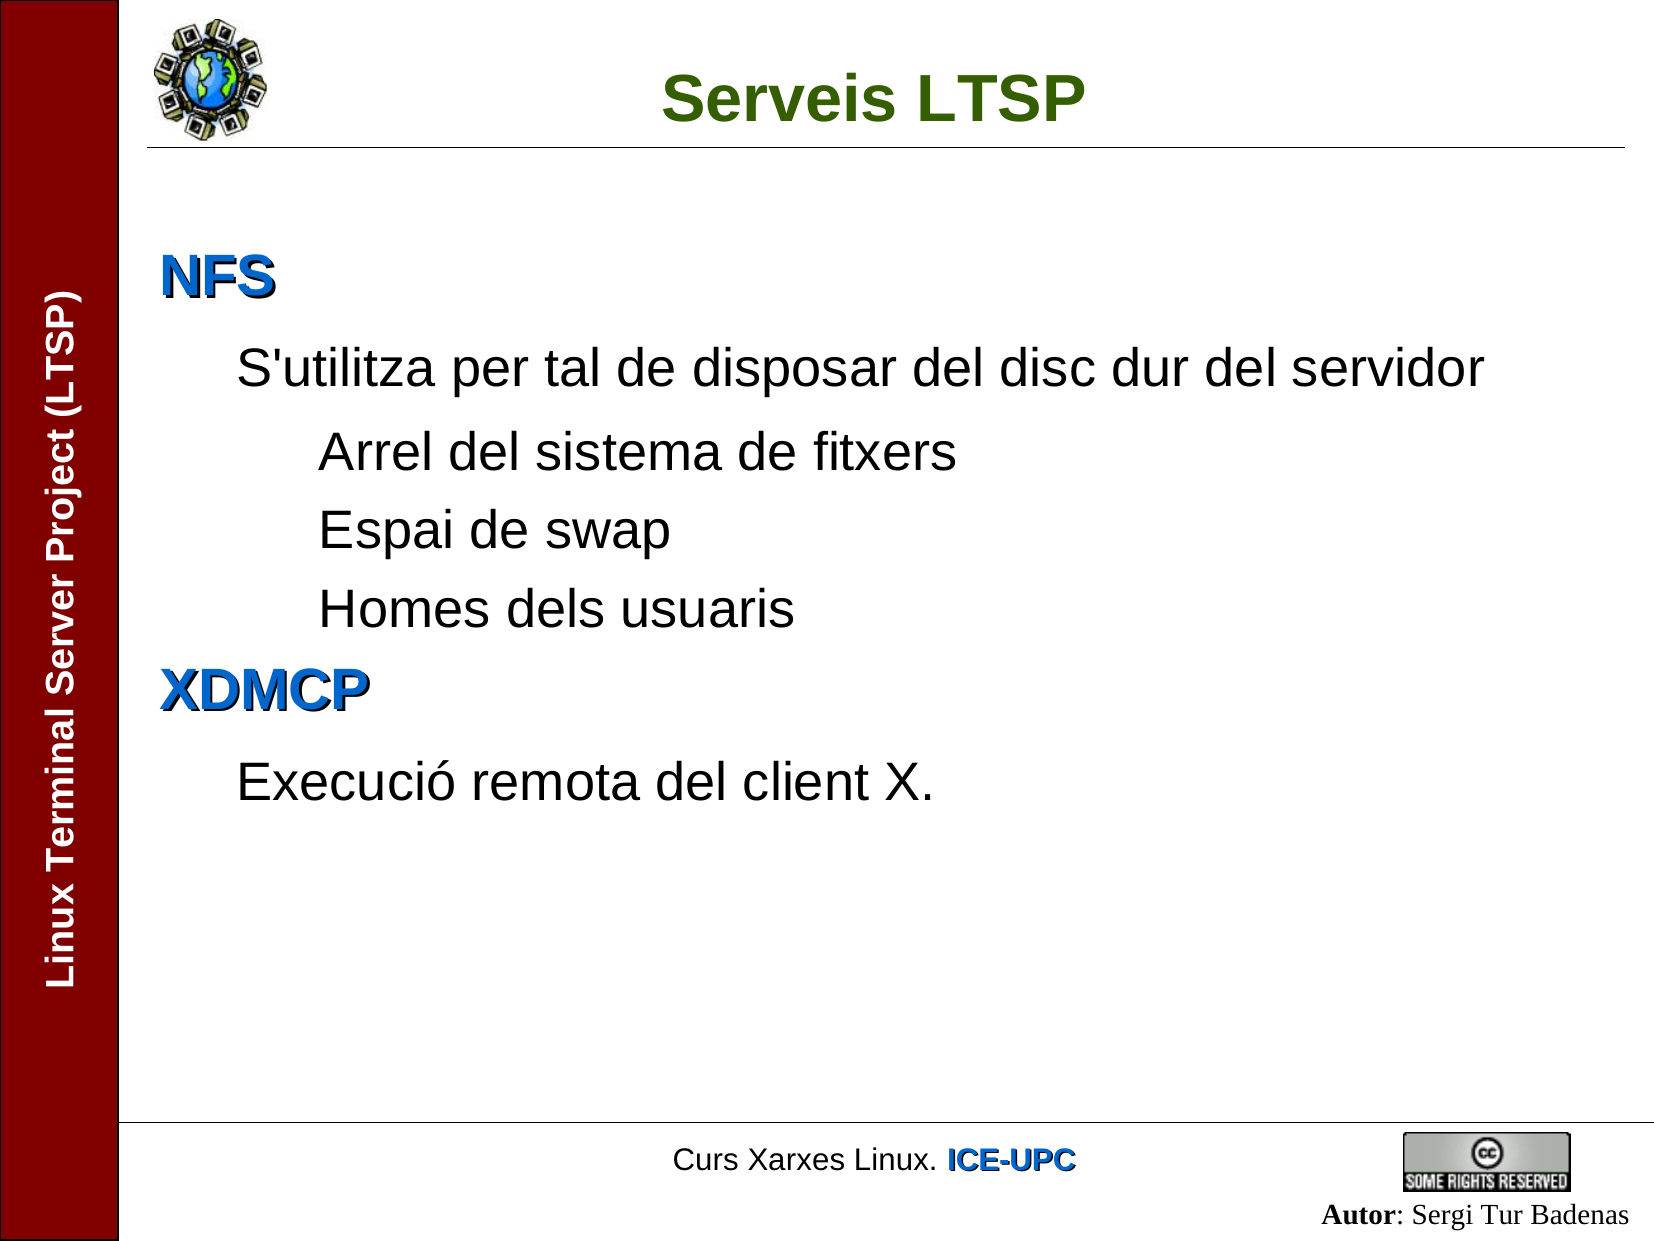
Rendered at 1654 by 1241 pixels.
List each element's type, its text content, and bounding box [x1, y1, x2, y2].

picture [1403, 1132, 1571, 1192]
list NFS S'utilitza per tal de disposar del disc dur del servidor Arrel del sistema de fitxers Espai de swap Homes dels usuaris XDMCP Execució remota del client X. [141, 242, 1630, 1093]
picture [154, 19, 268, 49]
title Serveis LTSP [129, 49, 1619, 148]
